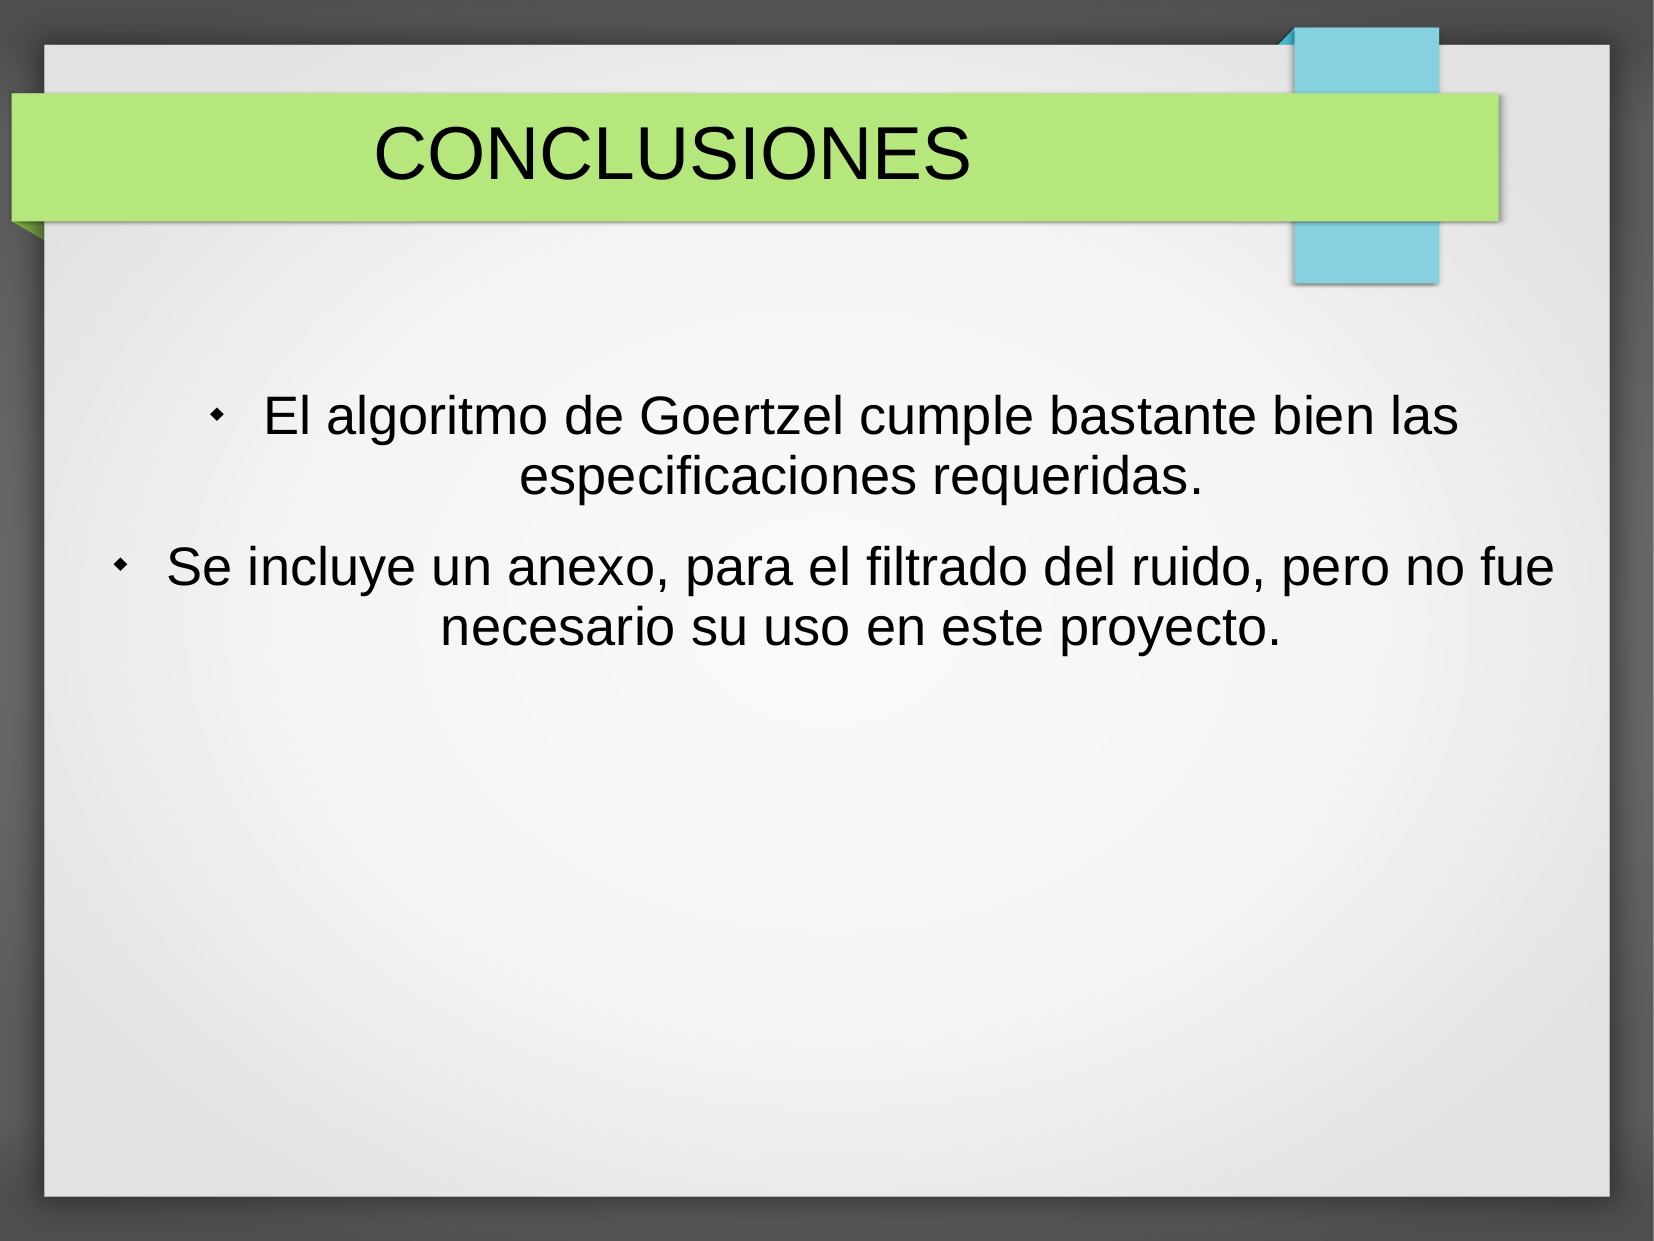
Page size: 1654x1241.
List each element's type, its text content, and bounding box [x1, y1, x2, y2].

title CONCLUSIONES [82, 94, 1264, 213]
list El algoritmo de Goertzel cumple bastante bien las especificaciones requeridas. Se incluye un anexo, para el filtrado del ruido, pero no fue necesario su uso en este proyecto. [82, 295, 1571, 1015]
picture [0, 0, 1654, 1241]
